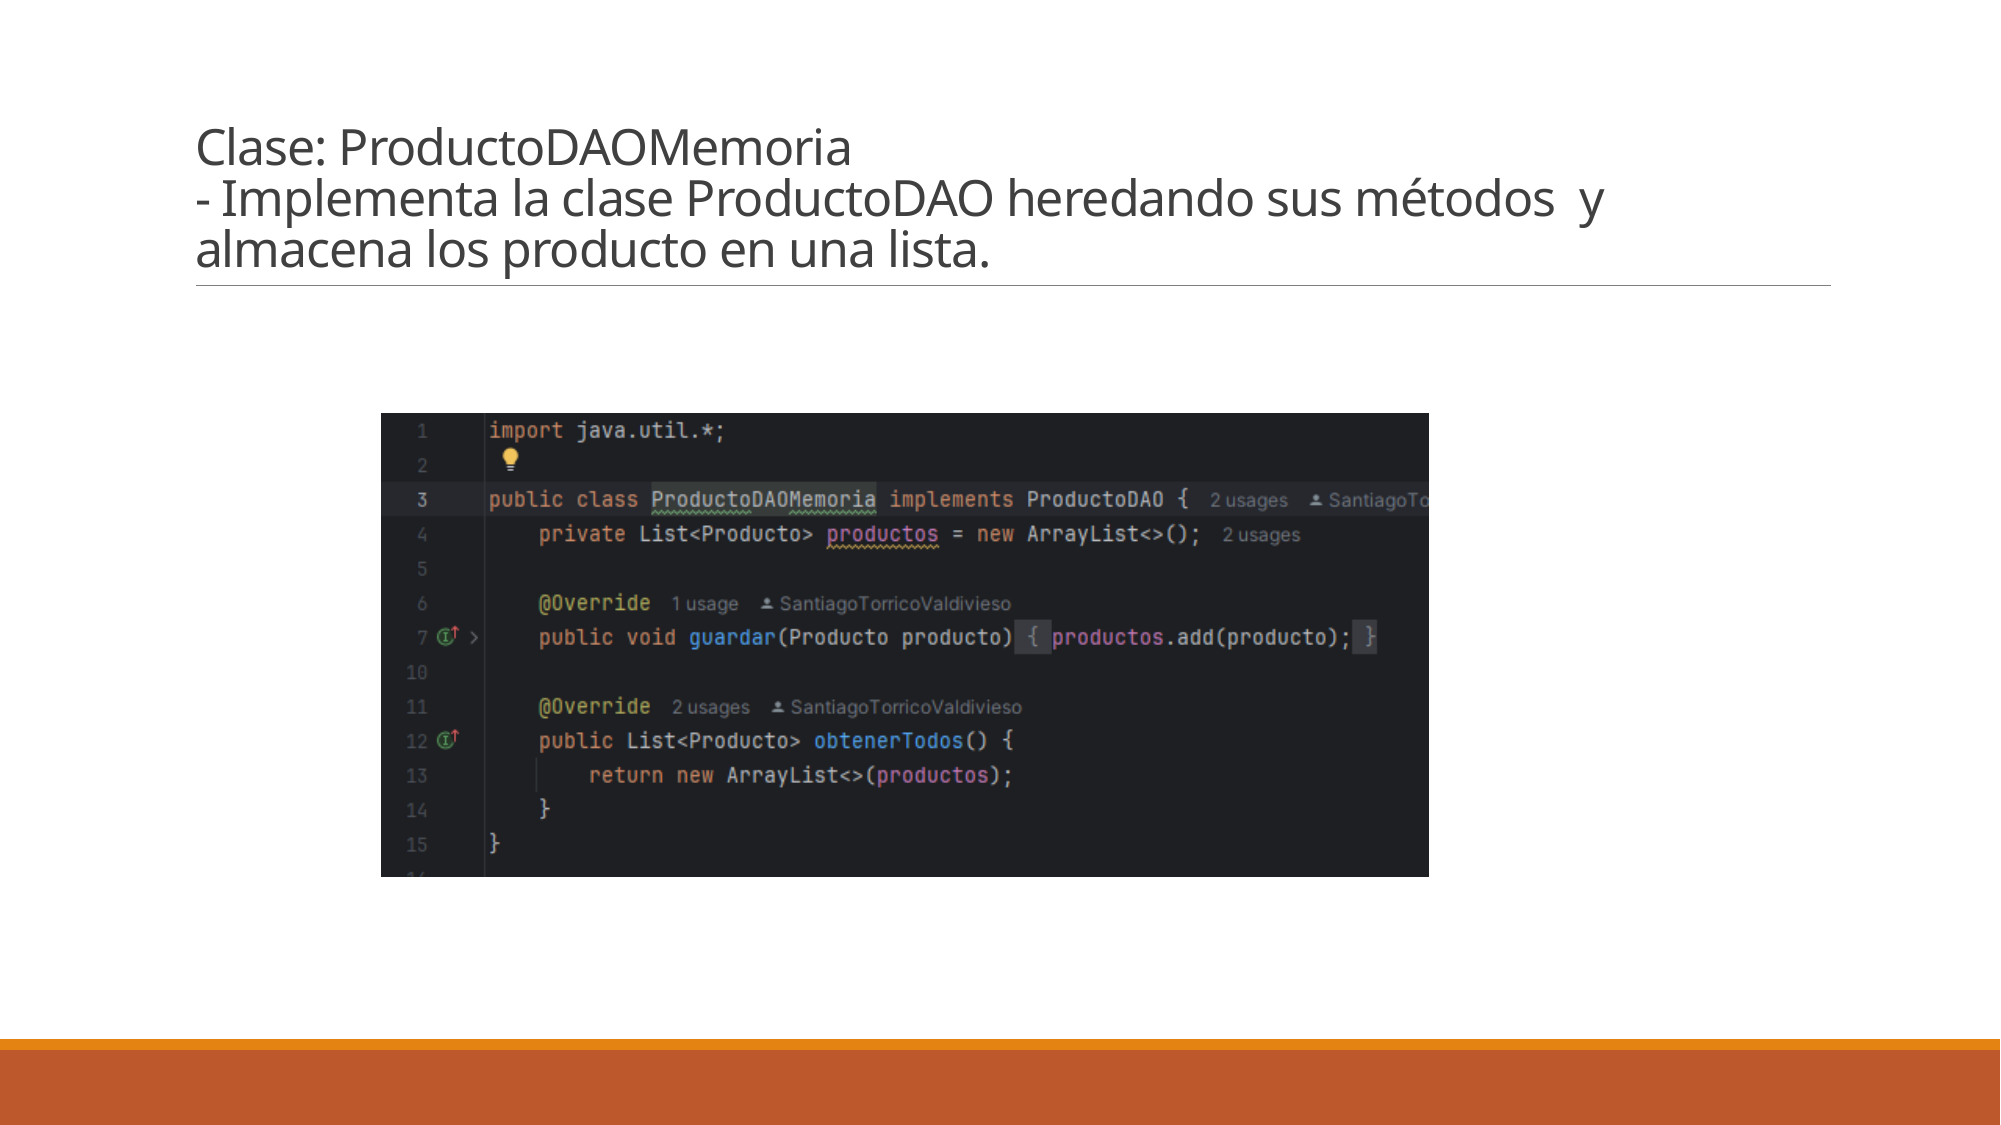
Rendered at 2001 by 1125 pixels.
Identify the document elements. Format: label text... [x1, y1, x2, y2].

title Clase: ProductoDAOMemoria - Implementa la clase ProductoDAO heredando sus métodos y almacena los producto en una lista. [180, 47, 1831, 286]
picture [381, 414, 1429, 877]
